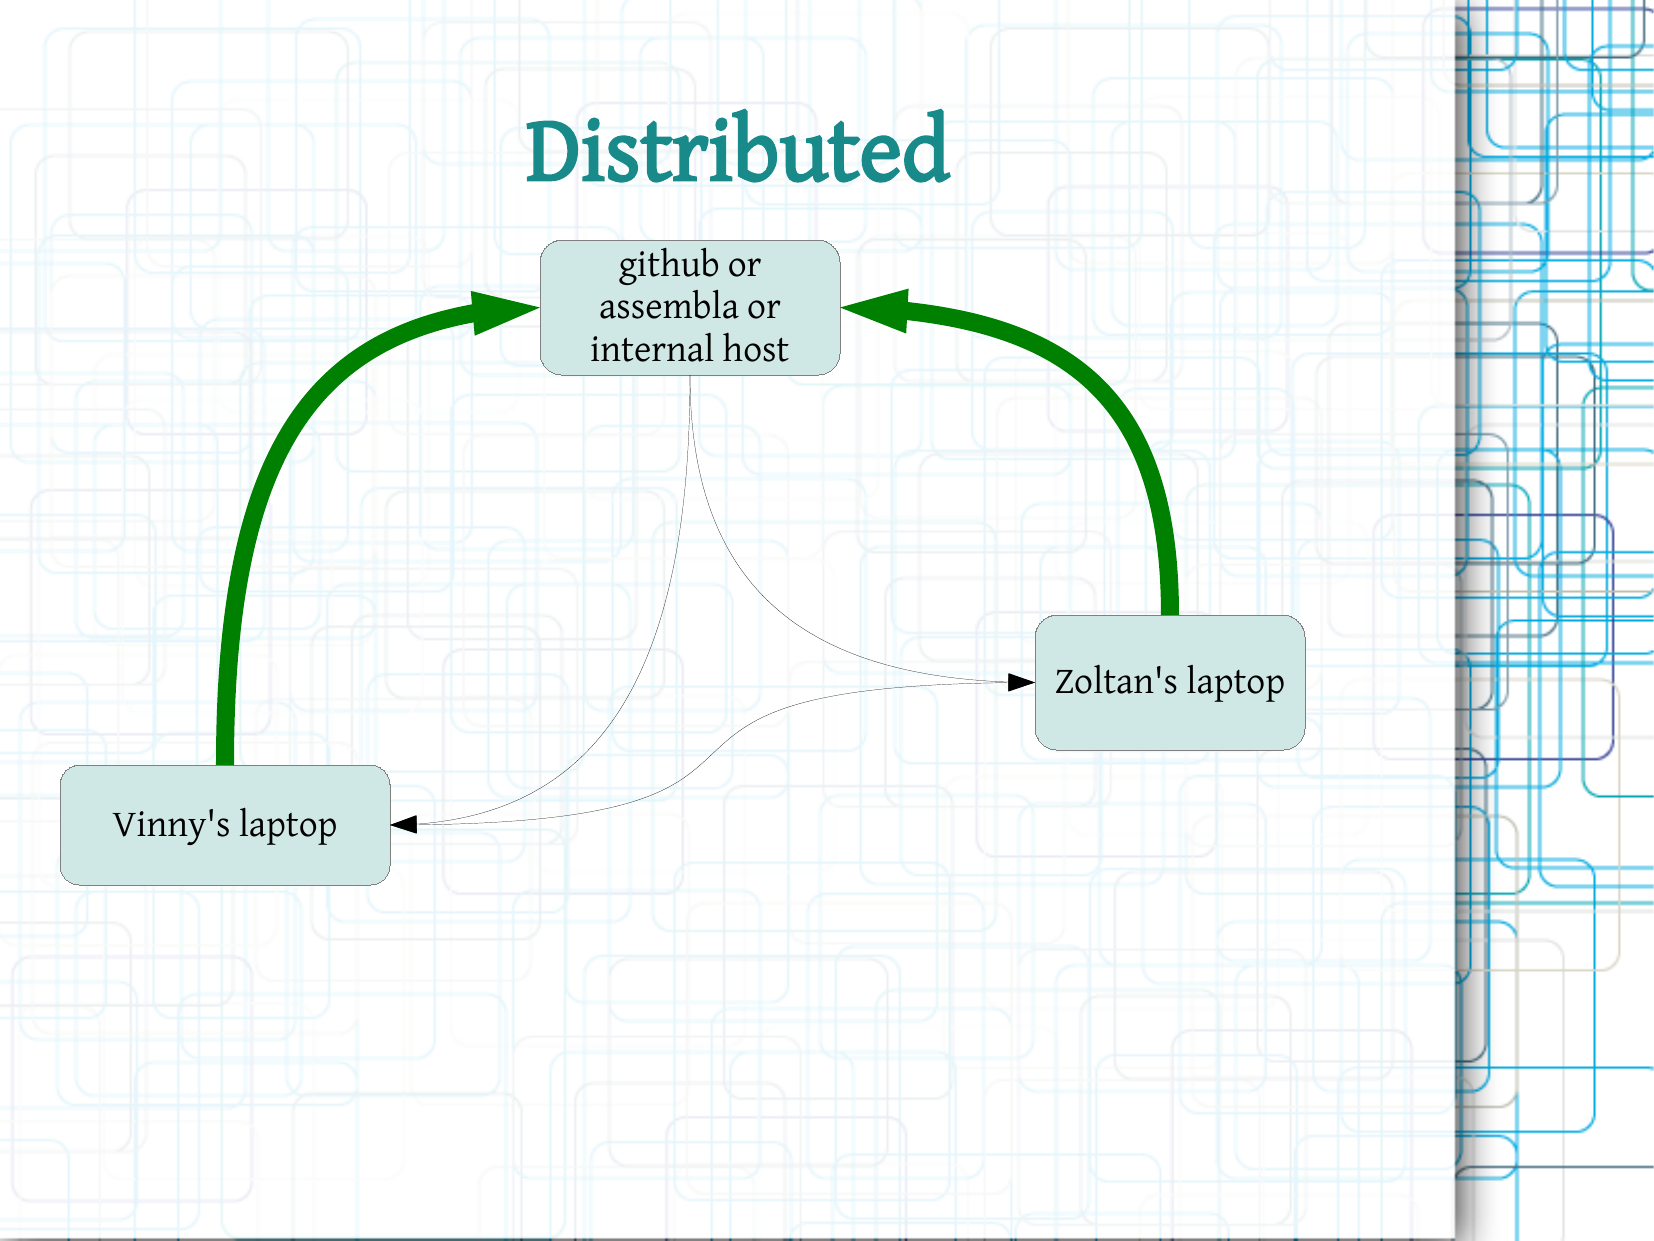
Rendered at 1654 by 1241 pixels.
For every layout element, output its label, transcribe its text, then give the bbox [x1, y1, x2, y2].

title Distributed [59, 49, 1418, 257]
picture [0, 0, 1654, 1241]
text_box Zoltan's laptop [1035, 615, 1306, 751]
text_box Vinny's laptop [60, 765, 391, 886]
text_box github or assembla or internal host [540, 240, 841, 376]
